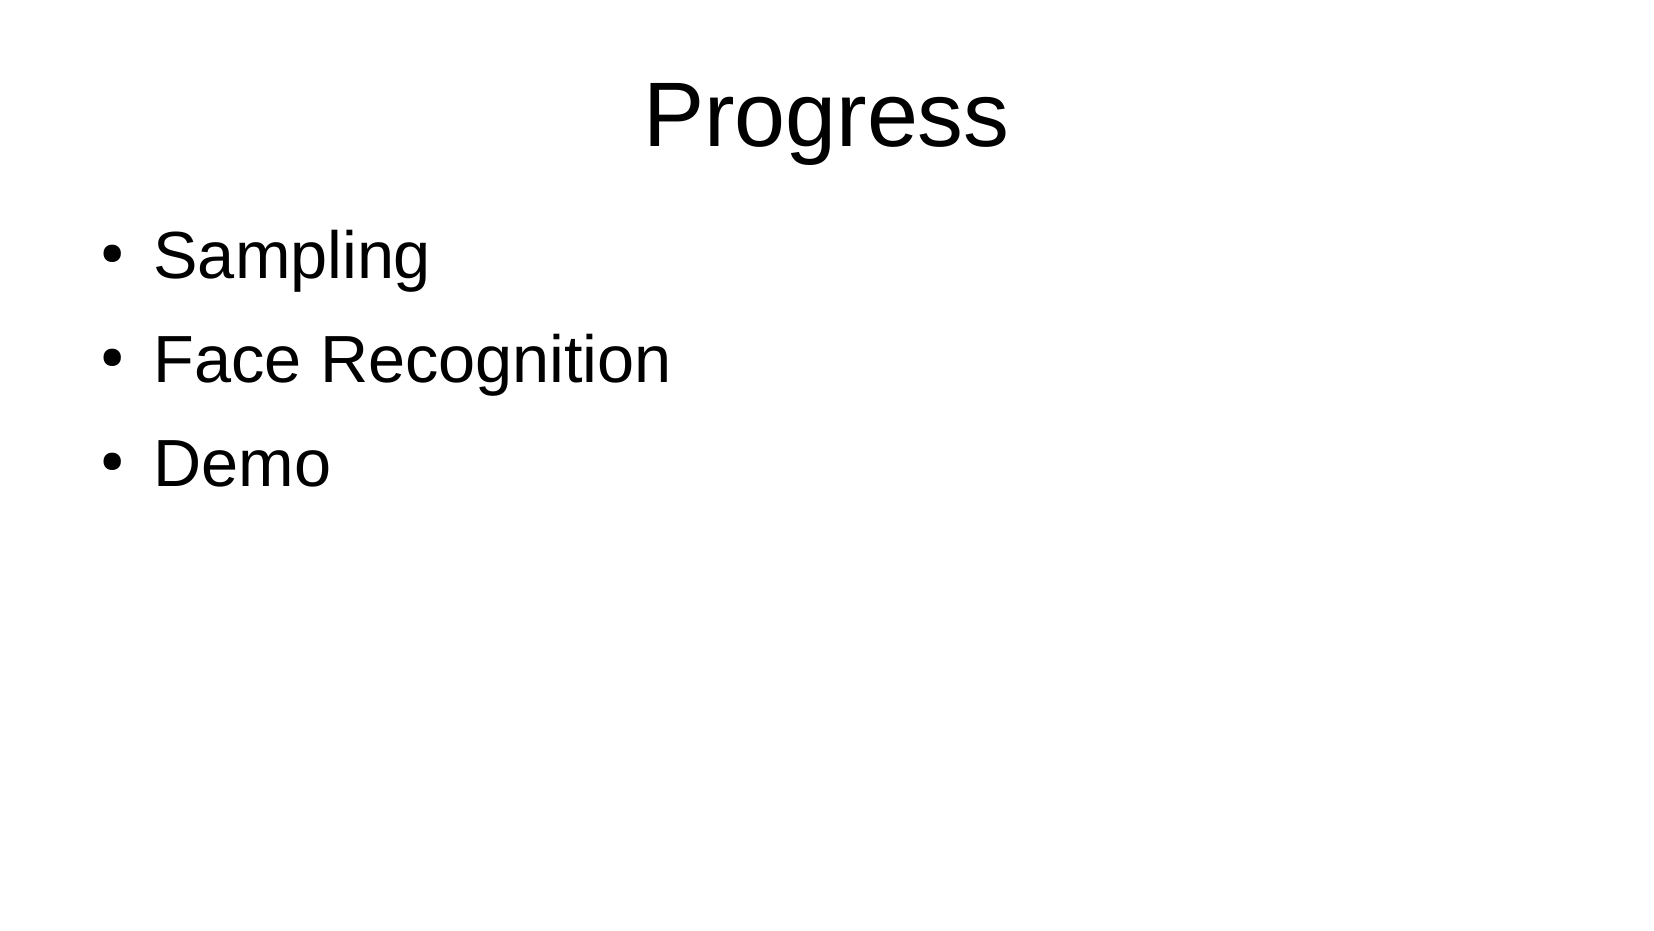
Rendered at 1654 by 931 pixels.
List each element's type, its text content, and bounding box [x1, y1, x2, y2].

list Sampling Face Recognition Demo [82, 217, 1571, 758]
title Progress [82, 37, 1571, 193]
